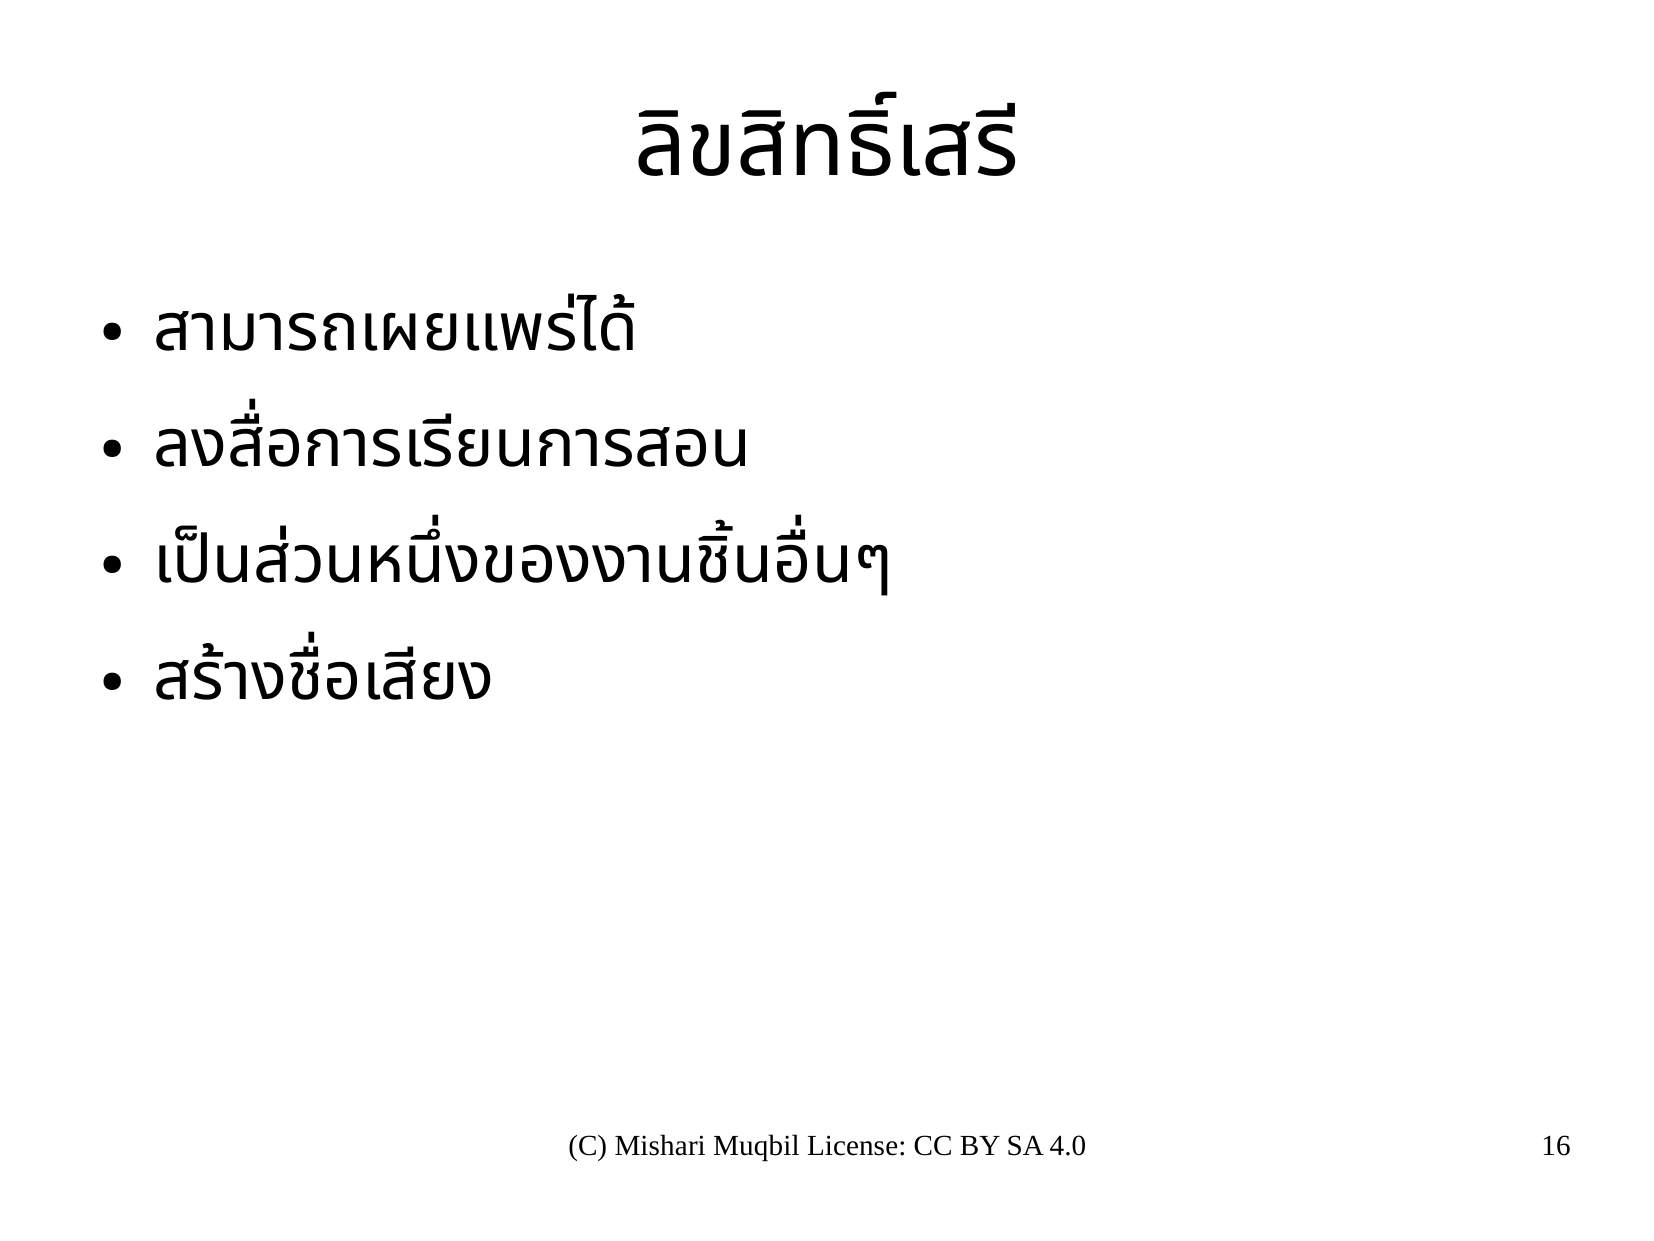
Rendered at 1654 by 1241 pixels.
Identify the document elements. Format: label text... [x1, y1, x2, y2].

list สามารถเผยแพร่ได้ ลงสื่อการเรียนการสอน เป็นส่วนหนึ่งของงานชิ้นอื่นๆ สร้างชื่อเสียง [82, 290, 1571, 1109]
title ลิขสิทธิ์เสรี [82, 49, 1571, 257]
